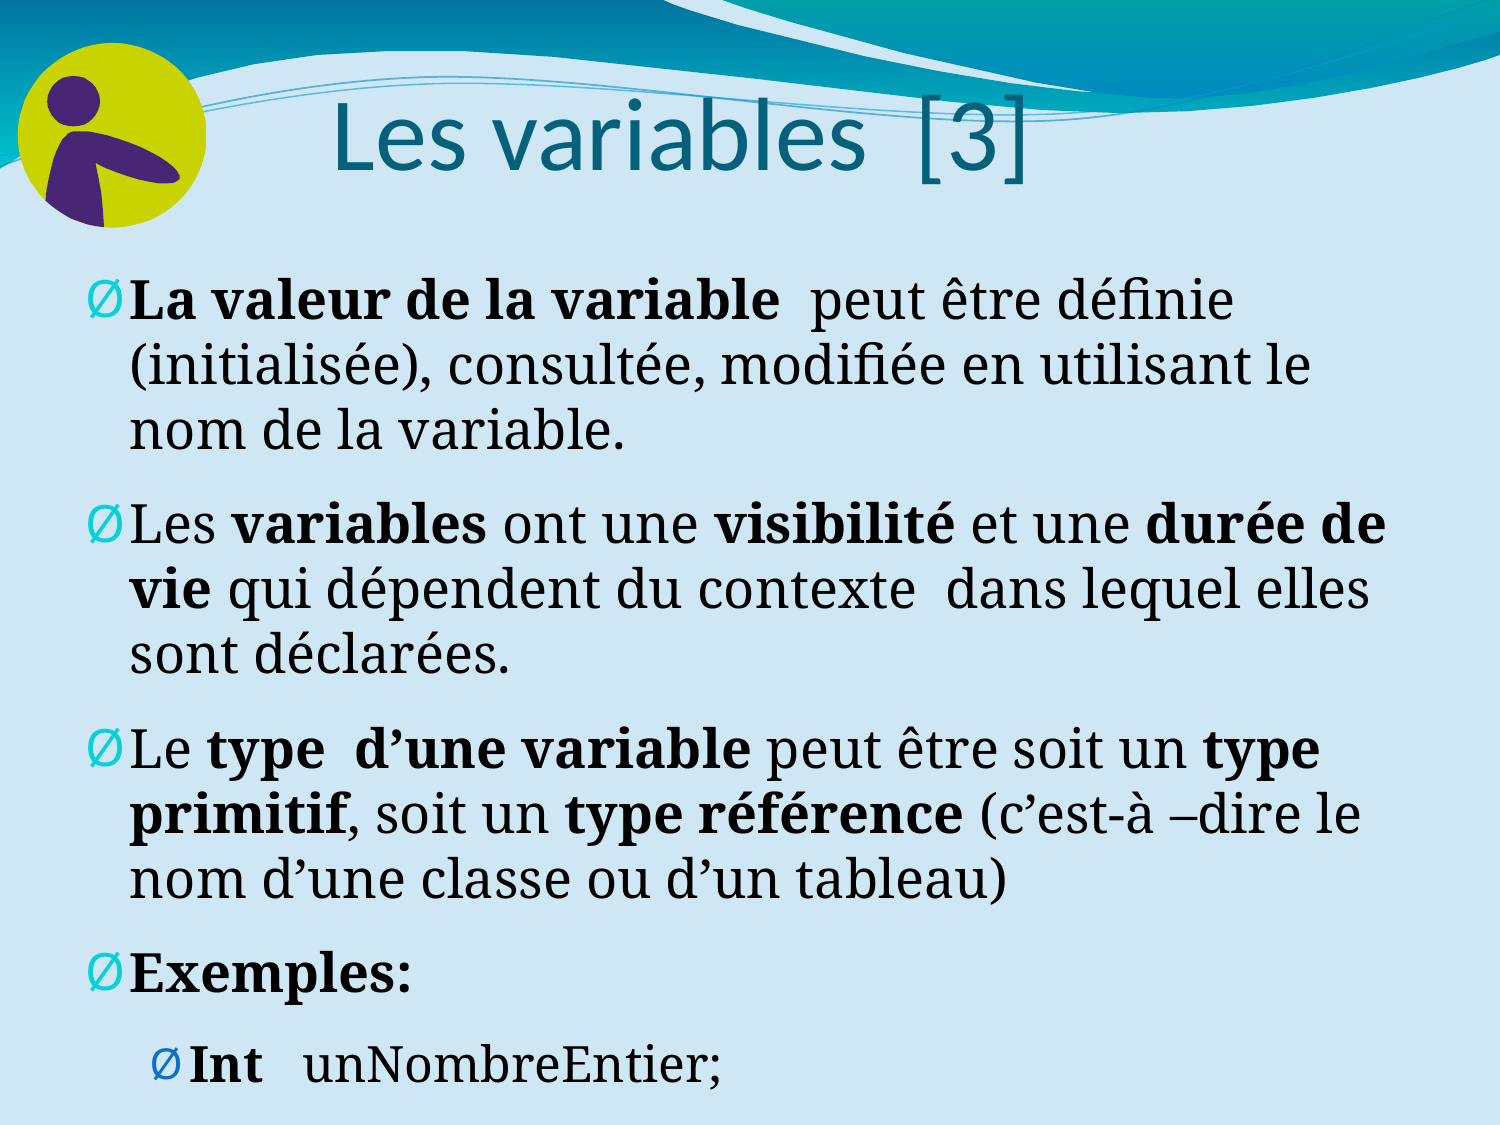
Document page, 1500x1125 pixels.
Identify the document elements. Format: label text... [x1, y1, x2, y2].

title Les variables [3] [82, 58, 1432, 247]
list La valeur de la variable peut être définie (initialisée), consultée, modifiée en utilisant le nom de la variable. Les variables ont une visibilité et une durée de vie qui dépendent du contexte dans lequel elles sont déclarées. Le type d’une variable peut être soit un type primitif, soit un type référence (c’est-à –dire le nom d’une classe ou d’un tableau) Exemples: Int unNombreEntier; String motDePasse; Point position; Char[] voyelles; [70, 257, 1421, 1079]
